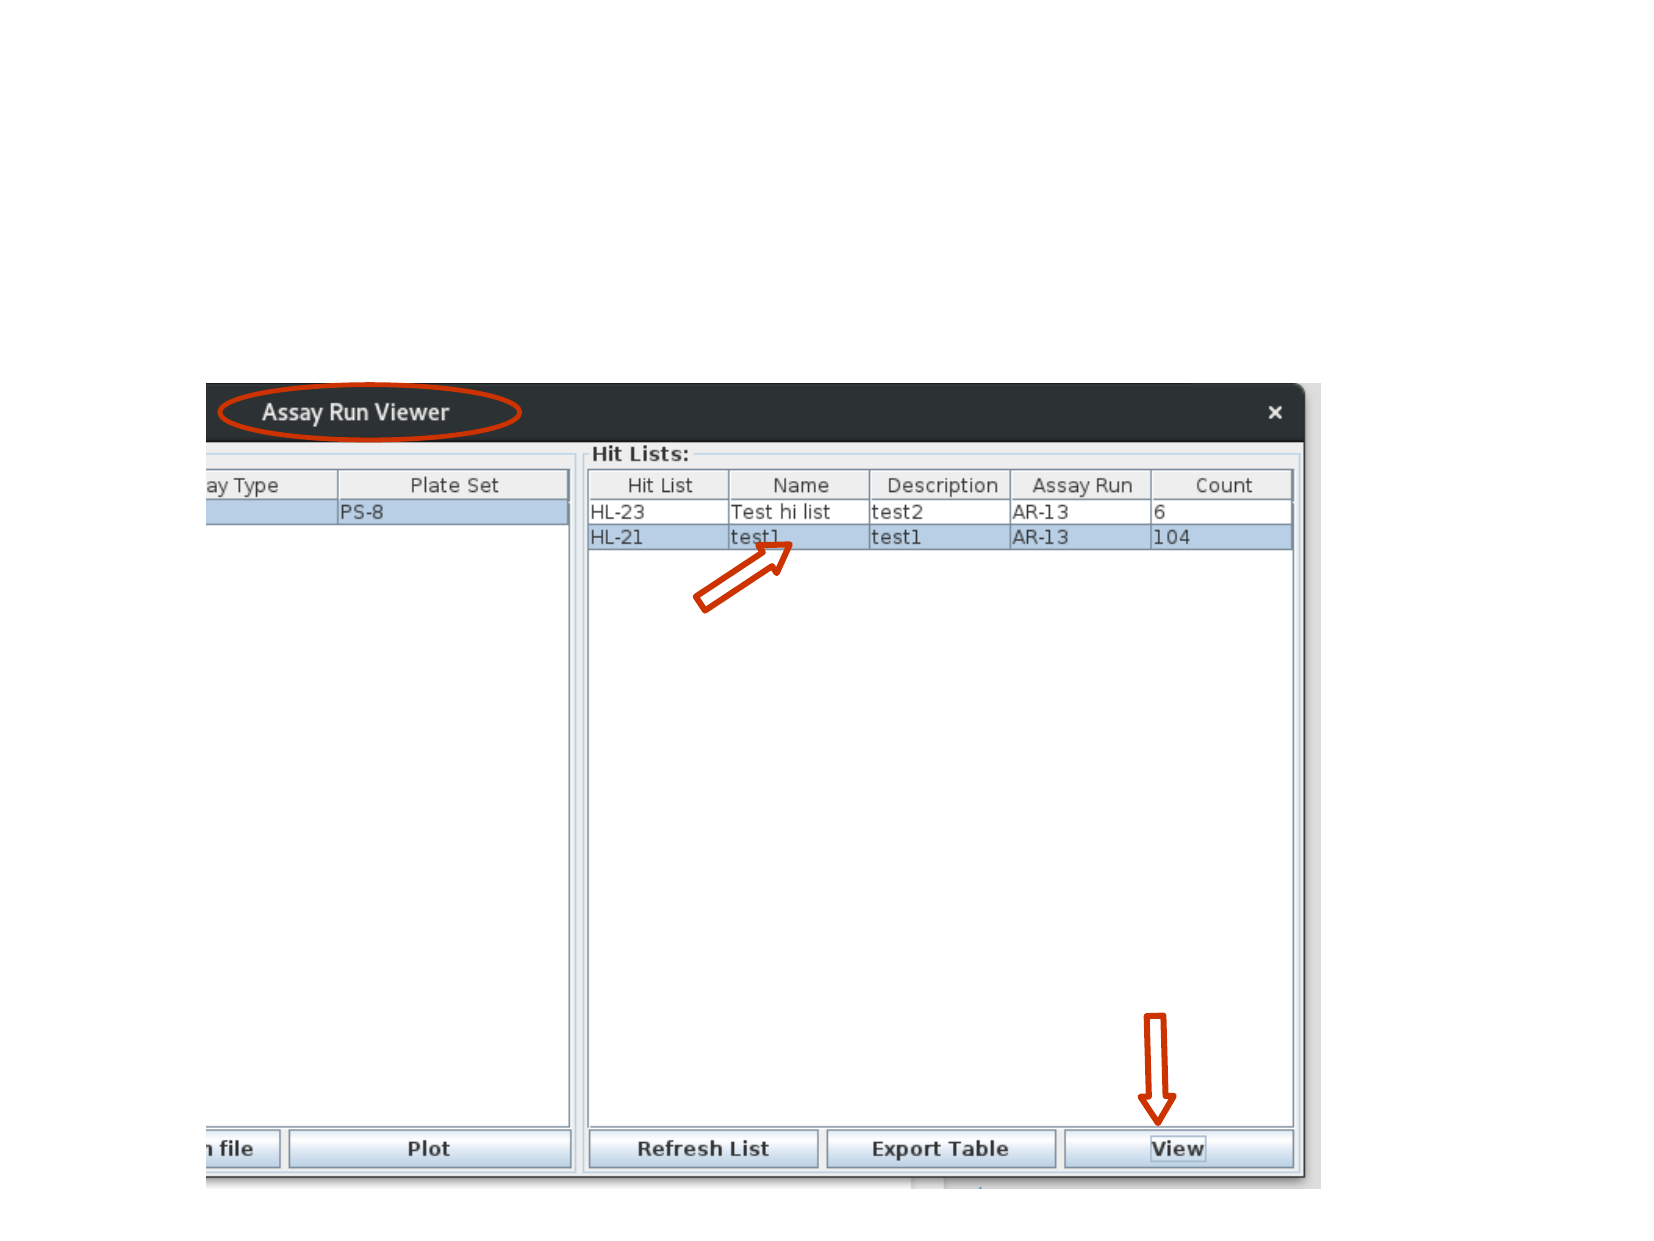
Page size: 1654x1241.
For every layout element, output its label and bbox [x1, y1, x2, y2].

picture [206, 383, 1321, 1189]
picture [223, 388, 516, 437]
